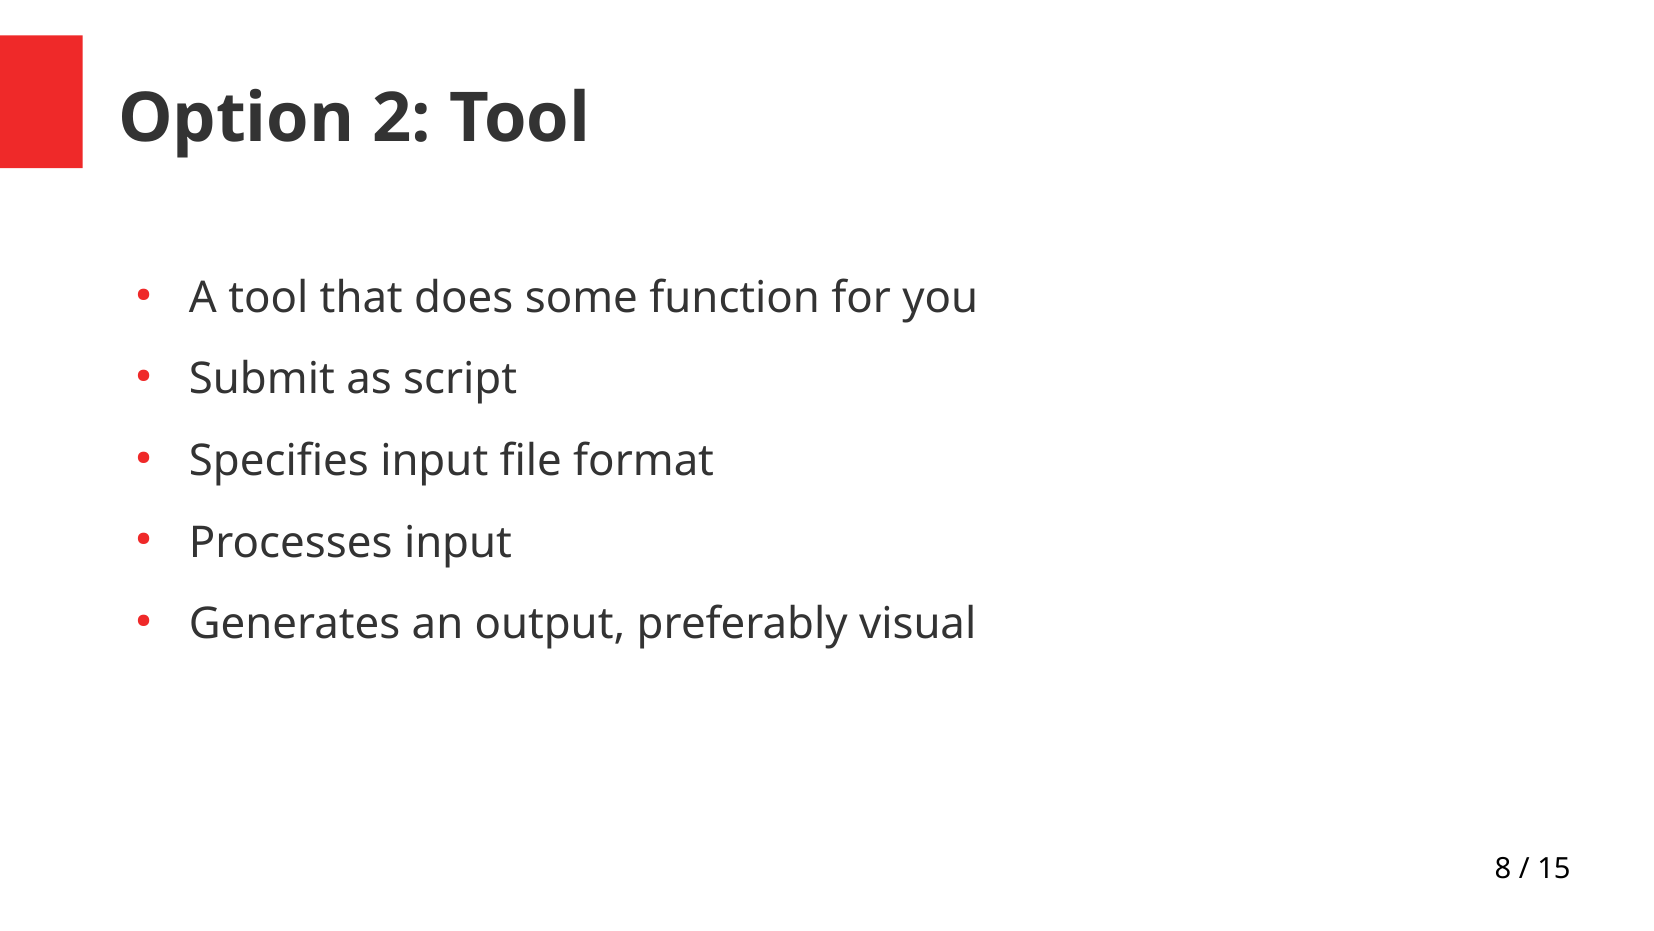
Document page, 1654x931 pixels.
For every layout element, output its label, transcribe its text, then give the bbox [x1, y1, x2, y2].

title Option 2: Tool [118, 36, 1571, 193]
list A tool that does some function for you Submit as script Specifies input file format Processes input Generates an output, preferably visual [118, 265, 1536, 806]
